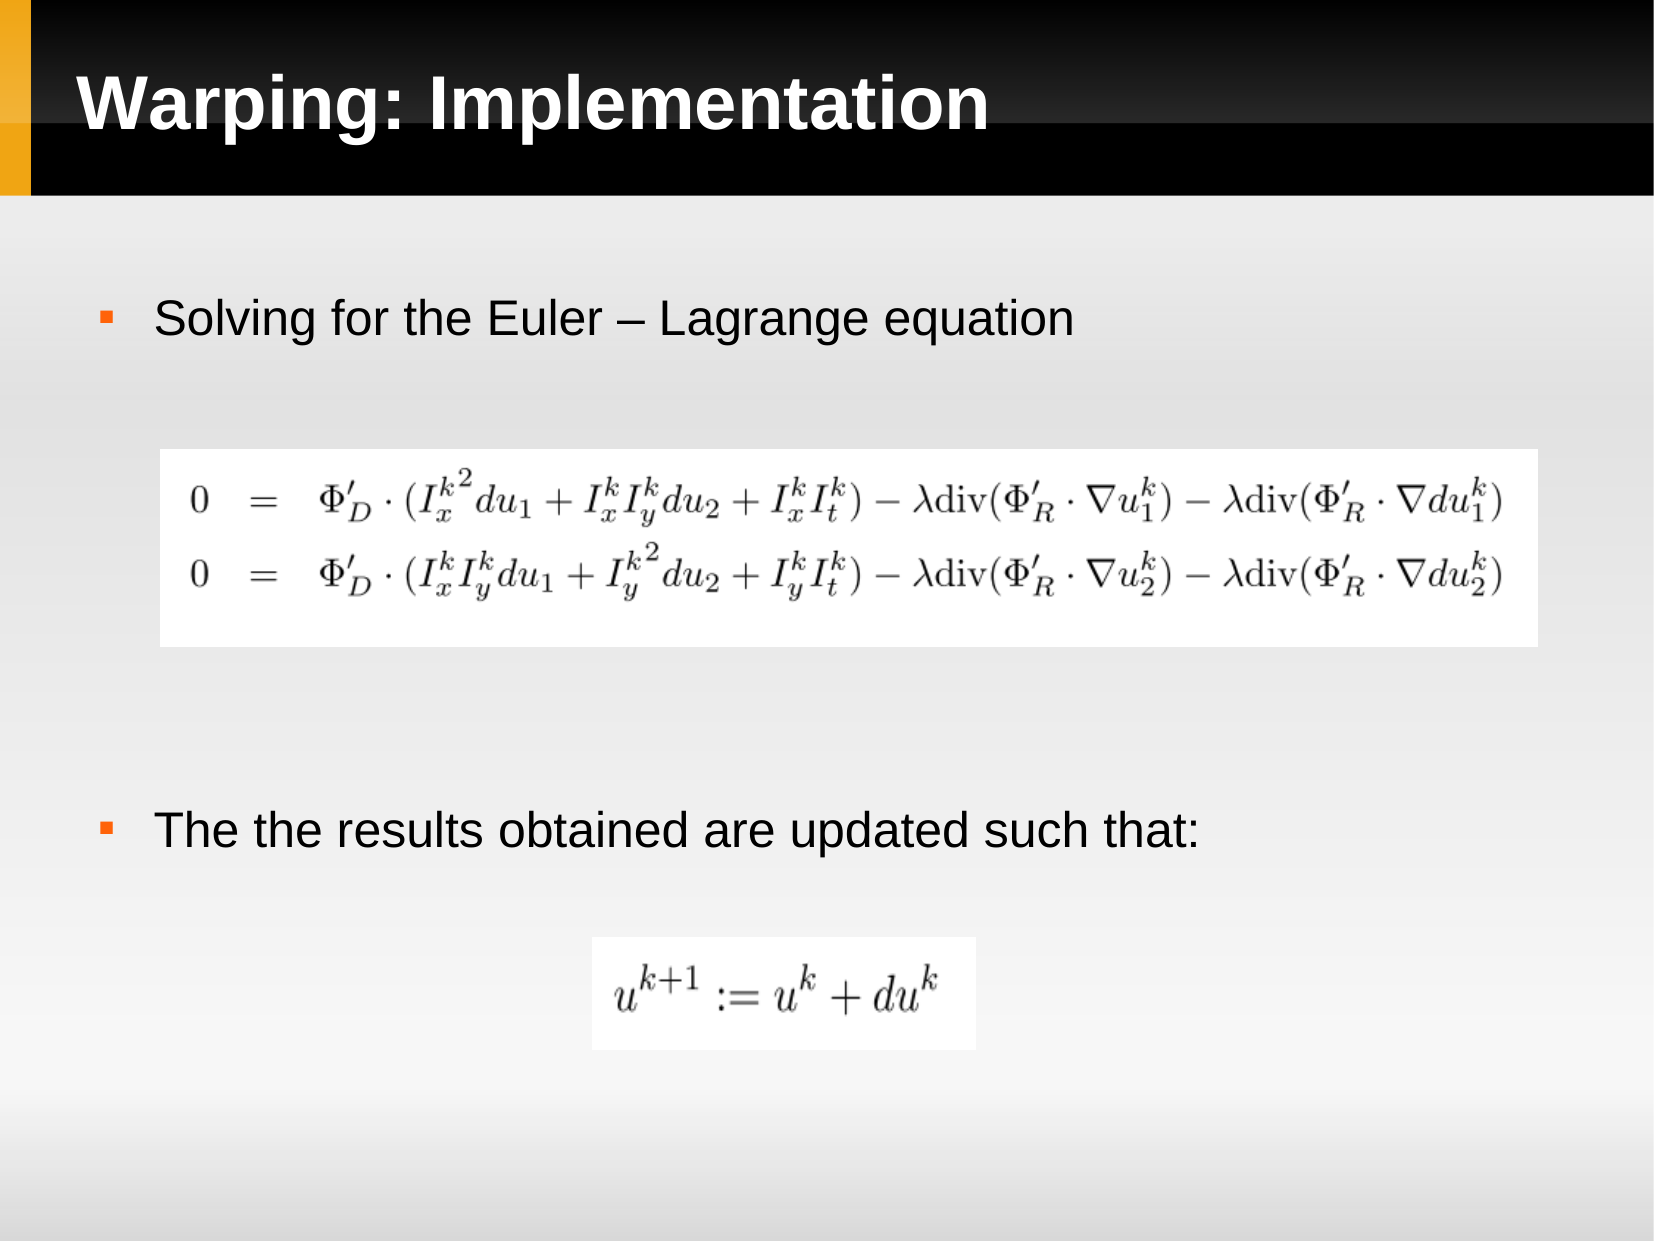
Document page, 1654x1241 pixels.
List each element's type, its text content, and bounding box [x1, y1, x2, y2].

list Solving for the Euler – Lagrange equation The the results obtained are updated such that: [82, 290, 1571, 1109]
title Warping: Implementation [76, 0, 1565, 208]
picture [0, 0, 1654, 1241]
